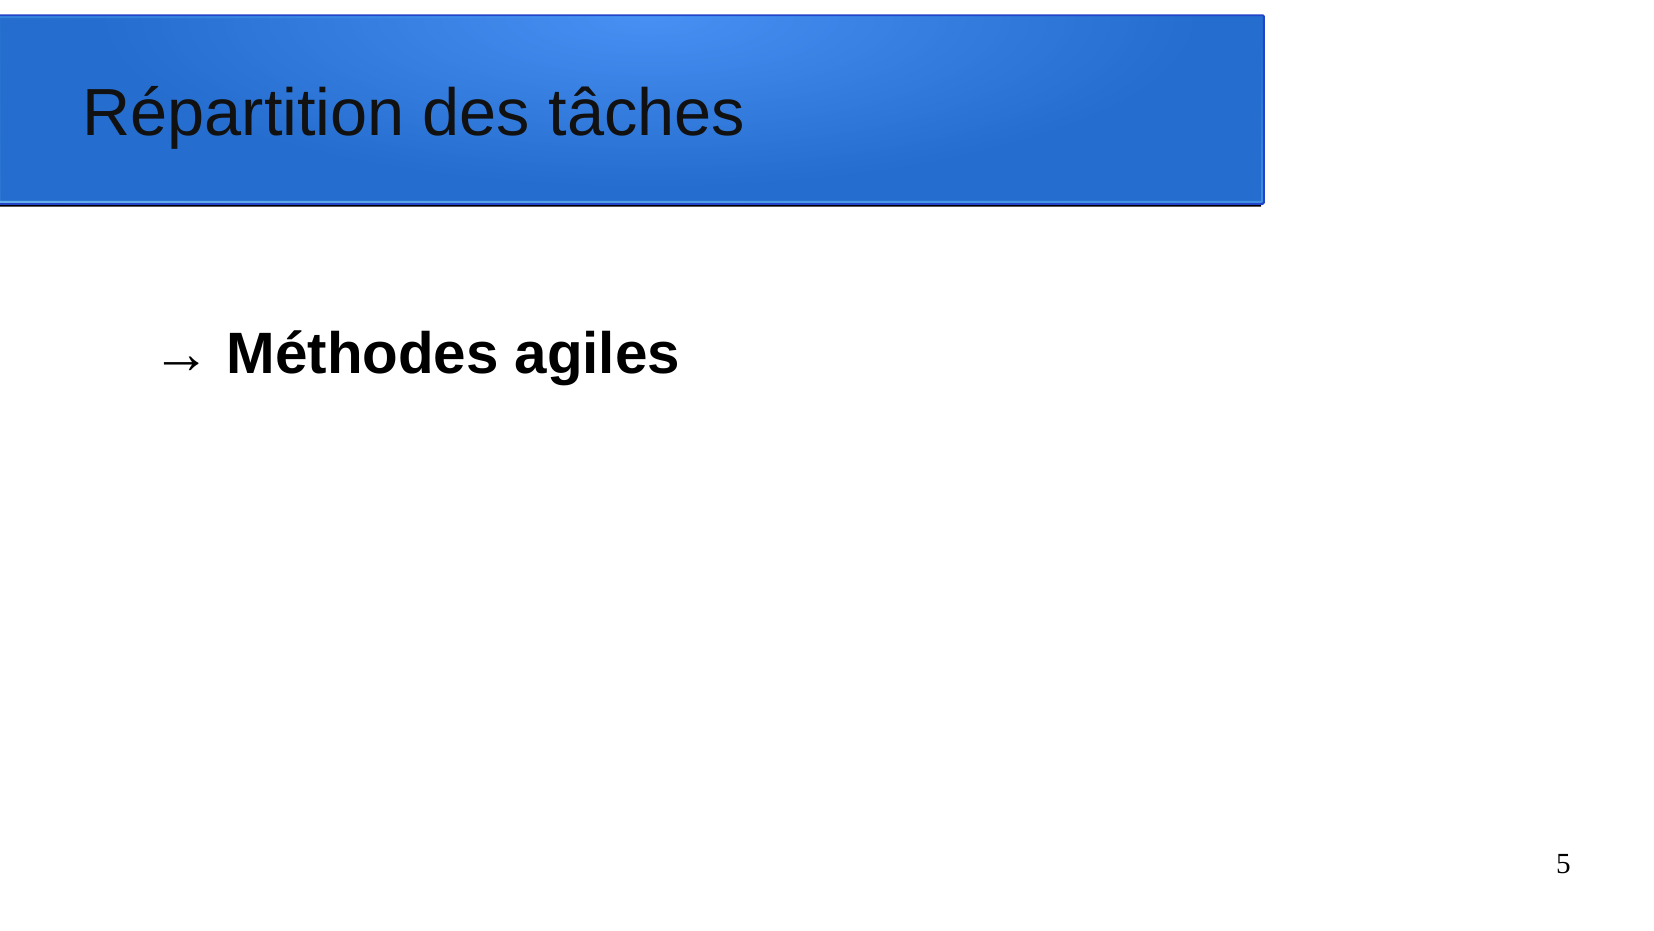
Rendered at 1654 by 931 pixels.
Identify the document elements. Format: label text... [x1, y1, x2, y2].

title Répartition des tâches [82, 35, 1235, 189]
text_box → Méthodes agiles [112, 241, 721, 466]
